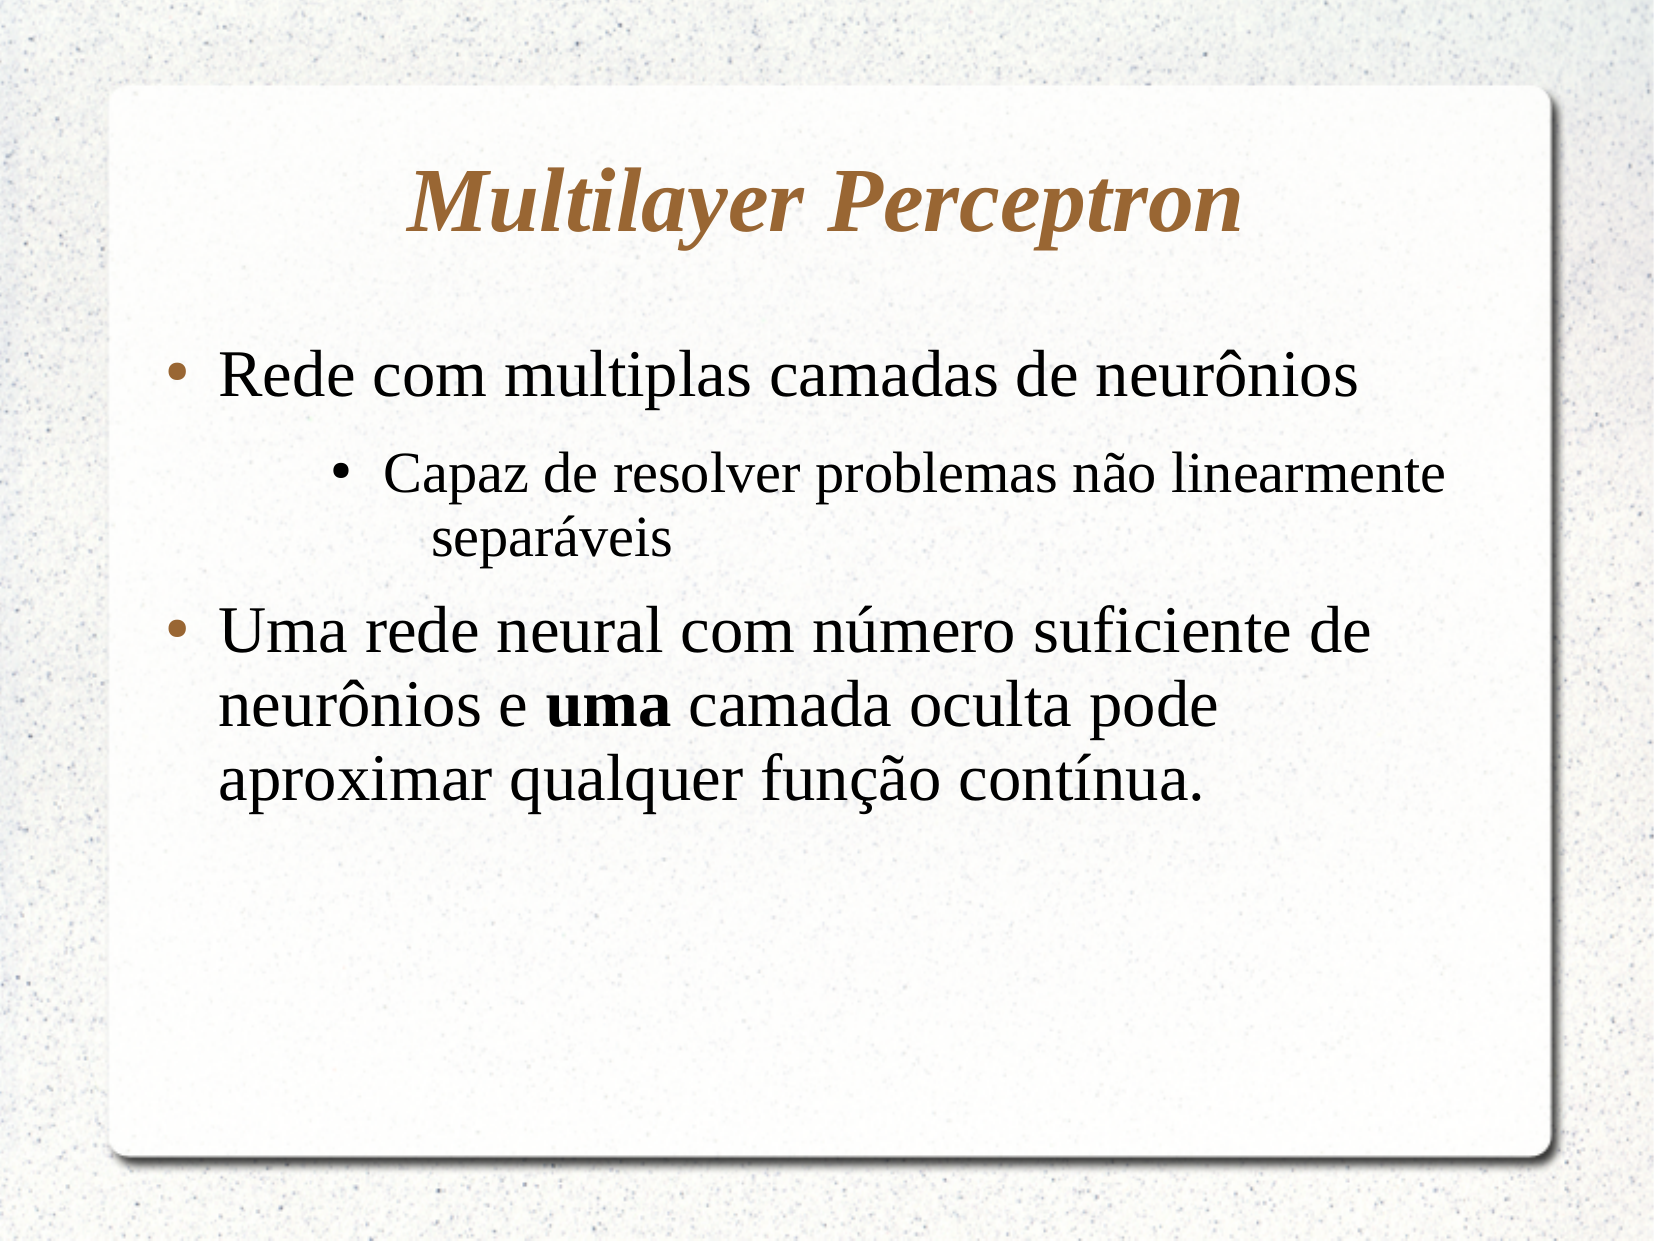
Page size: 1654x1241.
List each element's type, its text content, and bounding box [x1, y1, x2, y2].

title Multilayer Perceptron [118, 96, 1536, 304]
picture [0, 0, 1654, 1241]
list Rede com multiplas camadas de neurônios Capaz de resolver problemas não linearmente separáveis Uma rede neural com número suficiente de neurônios e uma camada oculta pode aproximar qualquer função contínua. [147, 336, 1506, 1241]
